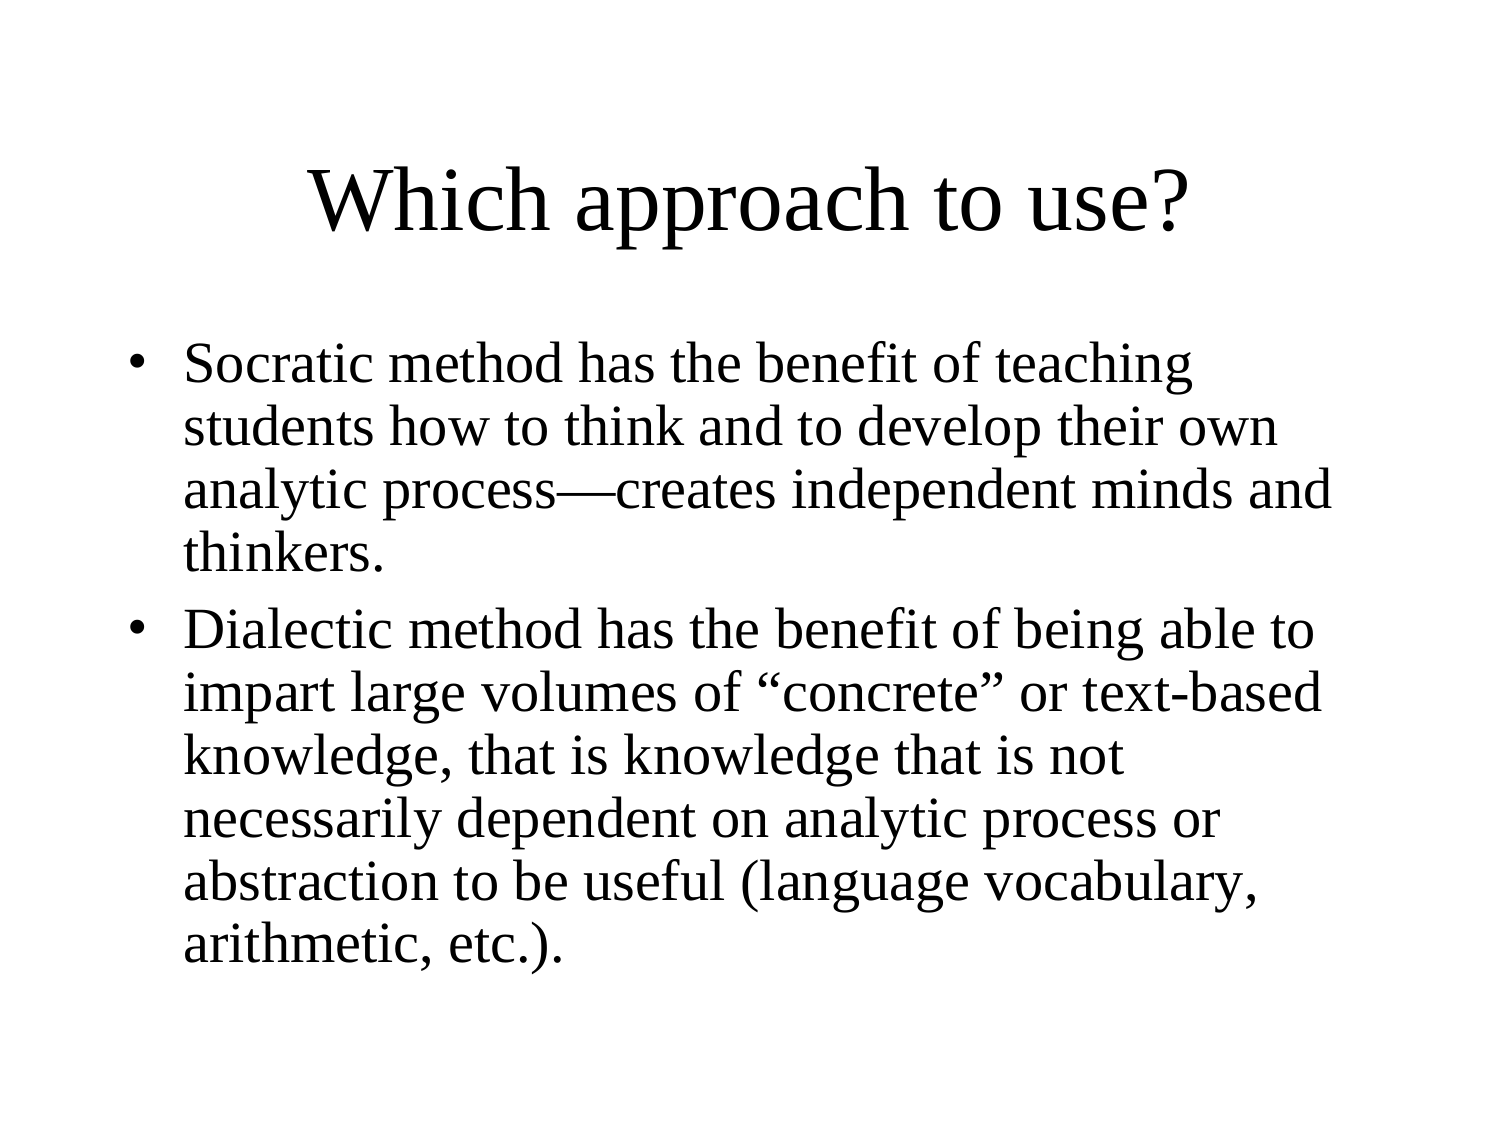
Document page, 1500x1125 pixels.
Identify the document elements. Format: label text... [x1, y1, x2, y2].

list Socratic method has the benefit of teaching students how to think and to develop their own analytic process—creates independent minds and thinkers. Dialectic method has the benefit of being able to impart large volumes of “concrete” or text-based knowledge, that is knowledge that is not necessarily dependent on analytic process or abstraction to be useful (language vocabulary, arithmetic, etc.). [112, 324, 1388, 1000]
title Which approach to use? [112, 99, 1388, 288]
